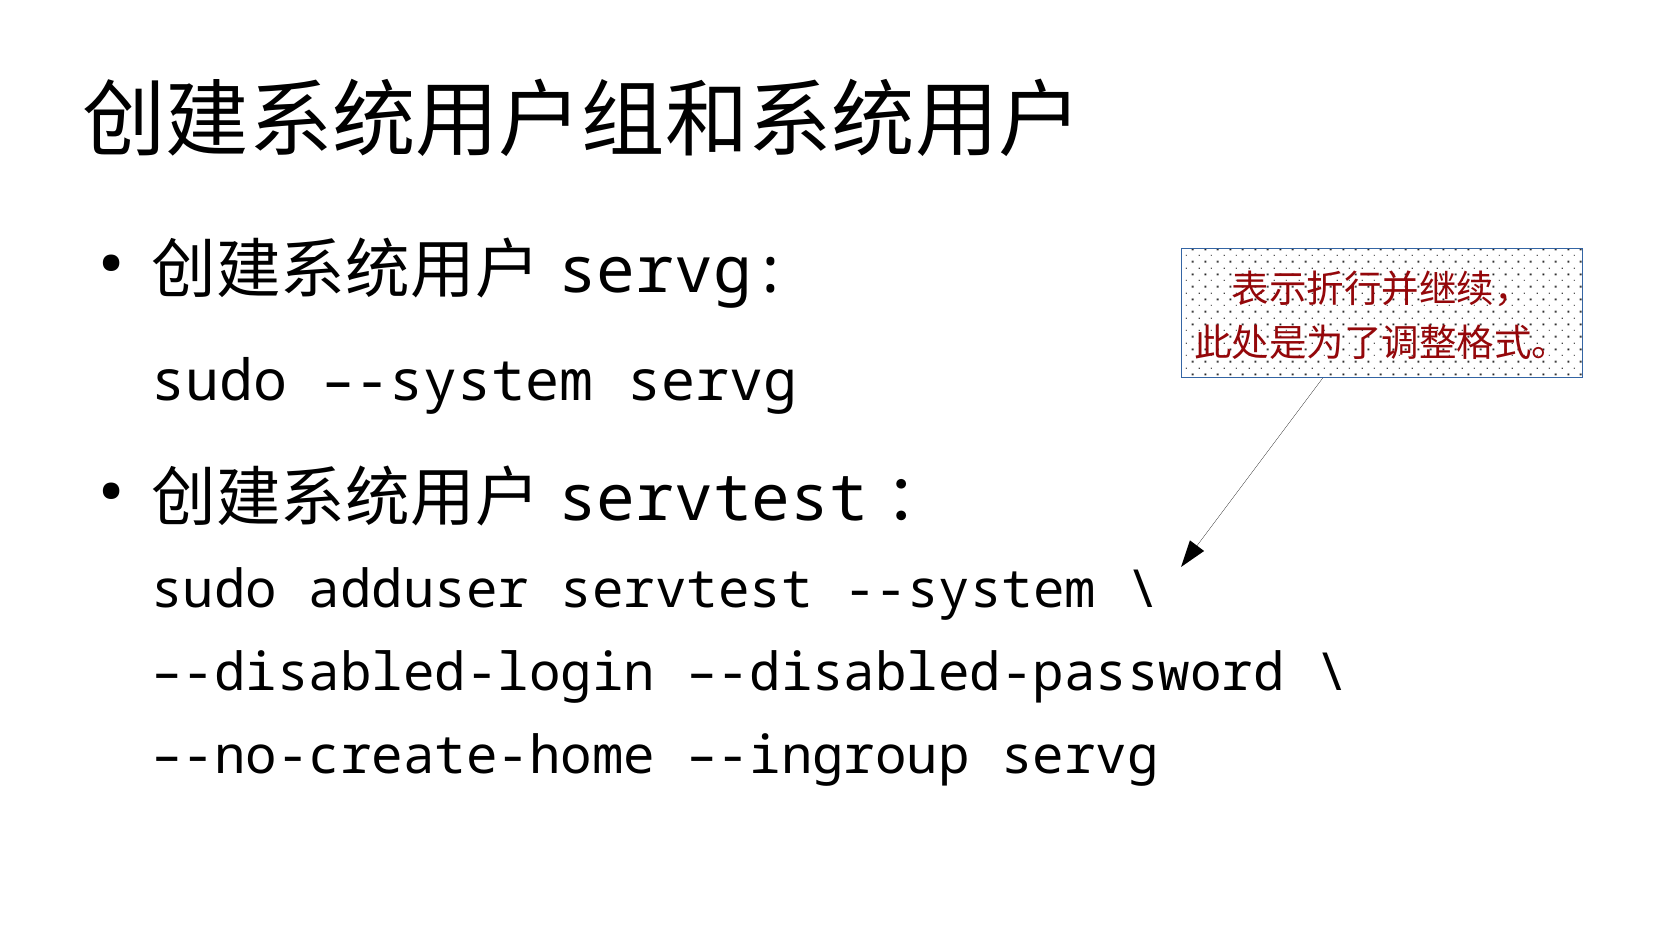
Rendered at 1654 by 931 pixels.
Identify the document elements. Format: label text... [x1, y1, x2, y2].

list 创建系统用户servg: sudo –-system servg 创建系统用户servtest： sudo adduser servtest --system \ –-disabled-login –-disabled-password \ –-no-create-home –-ingroup servg [82, 217, 1571, 792]
text_box 表示折行并继续， 此处是为了调整格式。 [1181, 248, 1583, 378]
title 创建系统用户组和系统用户 [82, 37, 1571, 189]
